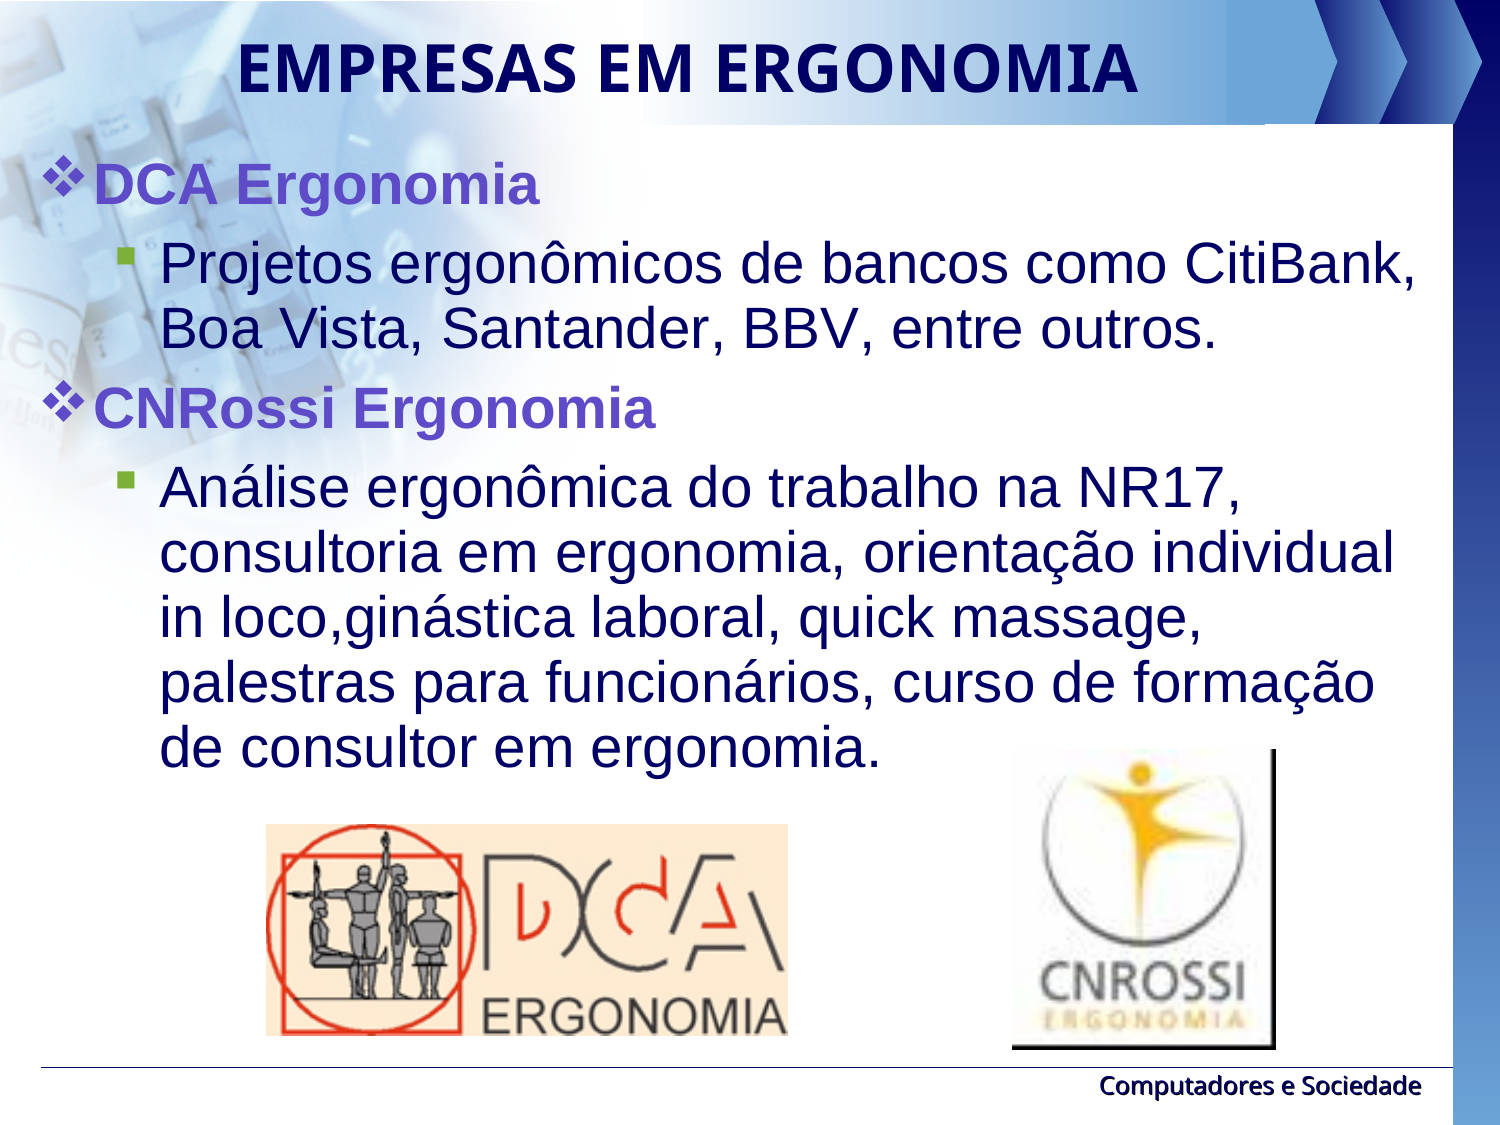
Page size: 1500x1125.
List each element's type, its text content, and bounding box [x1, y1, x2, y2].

picture [1012, 749, 1276, 1051]
picture [266, 824, 788, 1036]
list DCA Ergonomia Projetos ergonômicos de bancos como CitiBank, Boa Vista, Santander, BBV, entre outros. CNRossi Ergonomia Análise ergonômica do trabalho na NR17, consultoria em ergonomia, orientação individual in loco,ginástica laboral, quick massage, palestras para funcionários, curso de formação de consultor em ergonomia. [37, 151, 1426, 1051]
title EMPRESAS EM ERGONOMIA [74, 0, 1300, 151]
